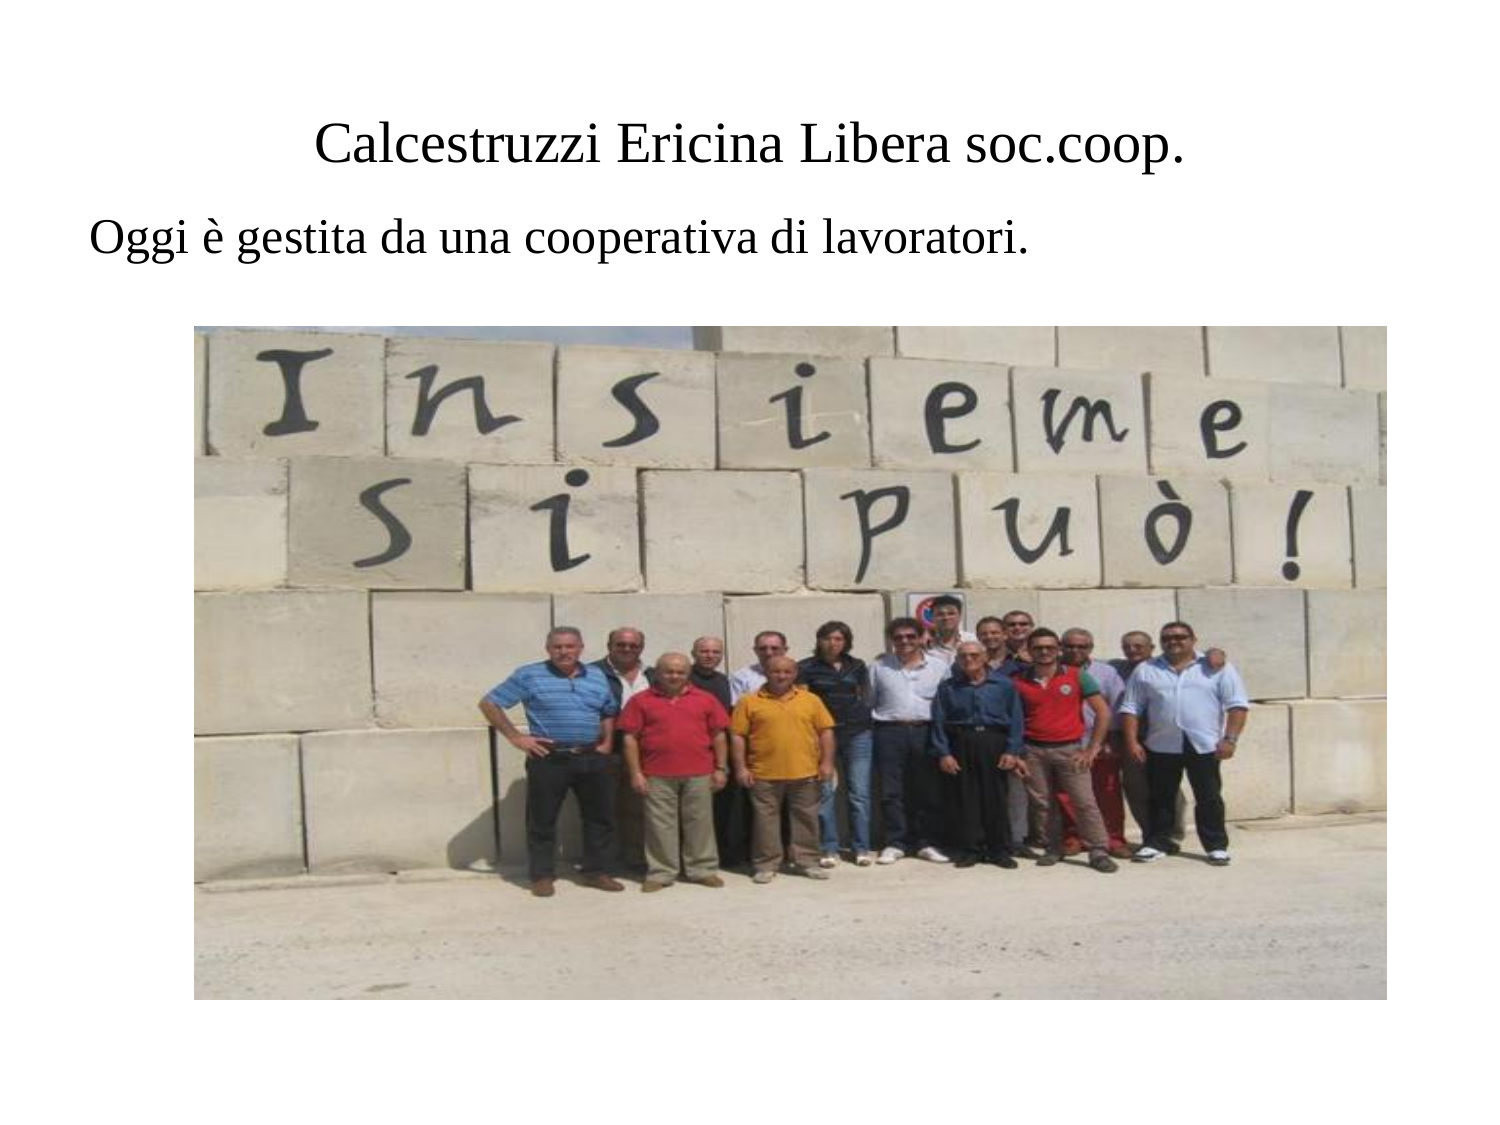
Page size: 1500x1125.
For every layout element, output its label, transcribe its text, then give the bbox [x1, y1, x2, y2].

title Calcestruzzi Ericina Libera soc.coop. [75, 45, 1426, 196]
picture [194, 326, 1387, 1000]
list Oggi è gestita da una cooperativa di lavoratori. [75, 196, 1426, 1005]
